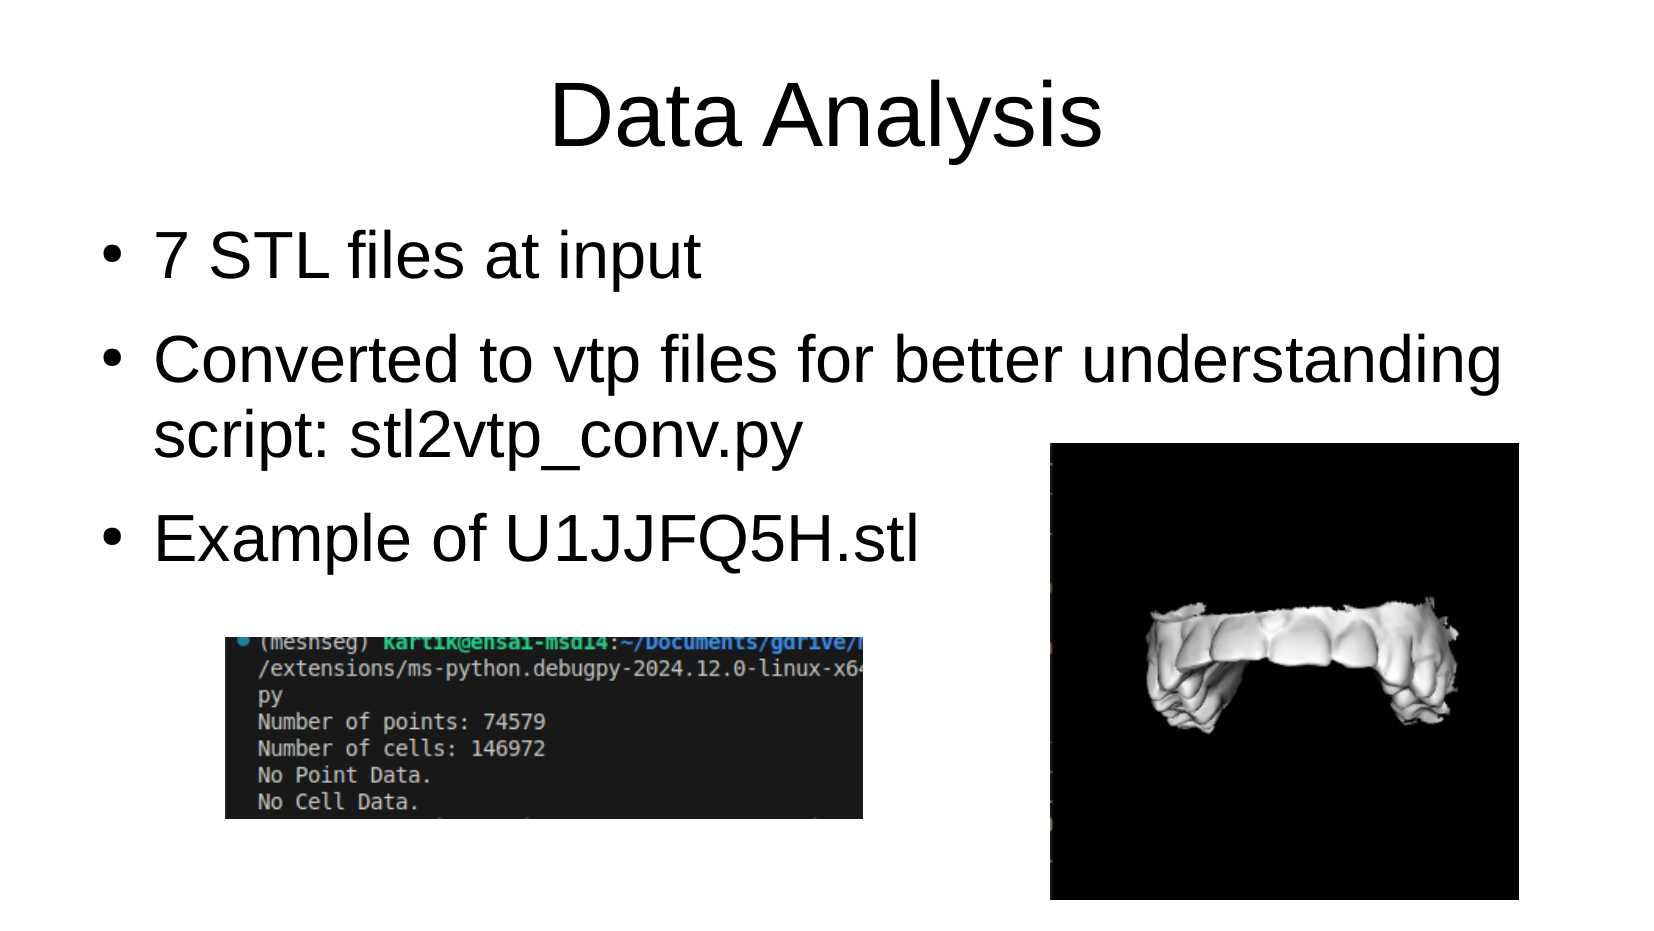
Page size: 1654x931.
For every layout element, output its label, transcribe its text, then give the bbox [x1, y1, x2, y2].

picture [1050, 443, 1519, 901]
title Data Analysis [82, 37, 1571, 193]
list 7 STL files at input Converted to vtp files for better understanding script: stl2vtp_conv.py Example of U1JJFQ5H.stl [82, 217, 1571, 758]
picture [225, 637, 863, 819]
